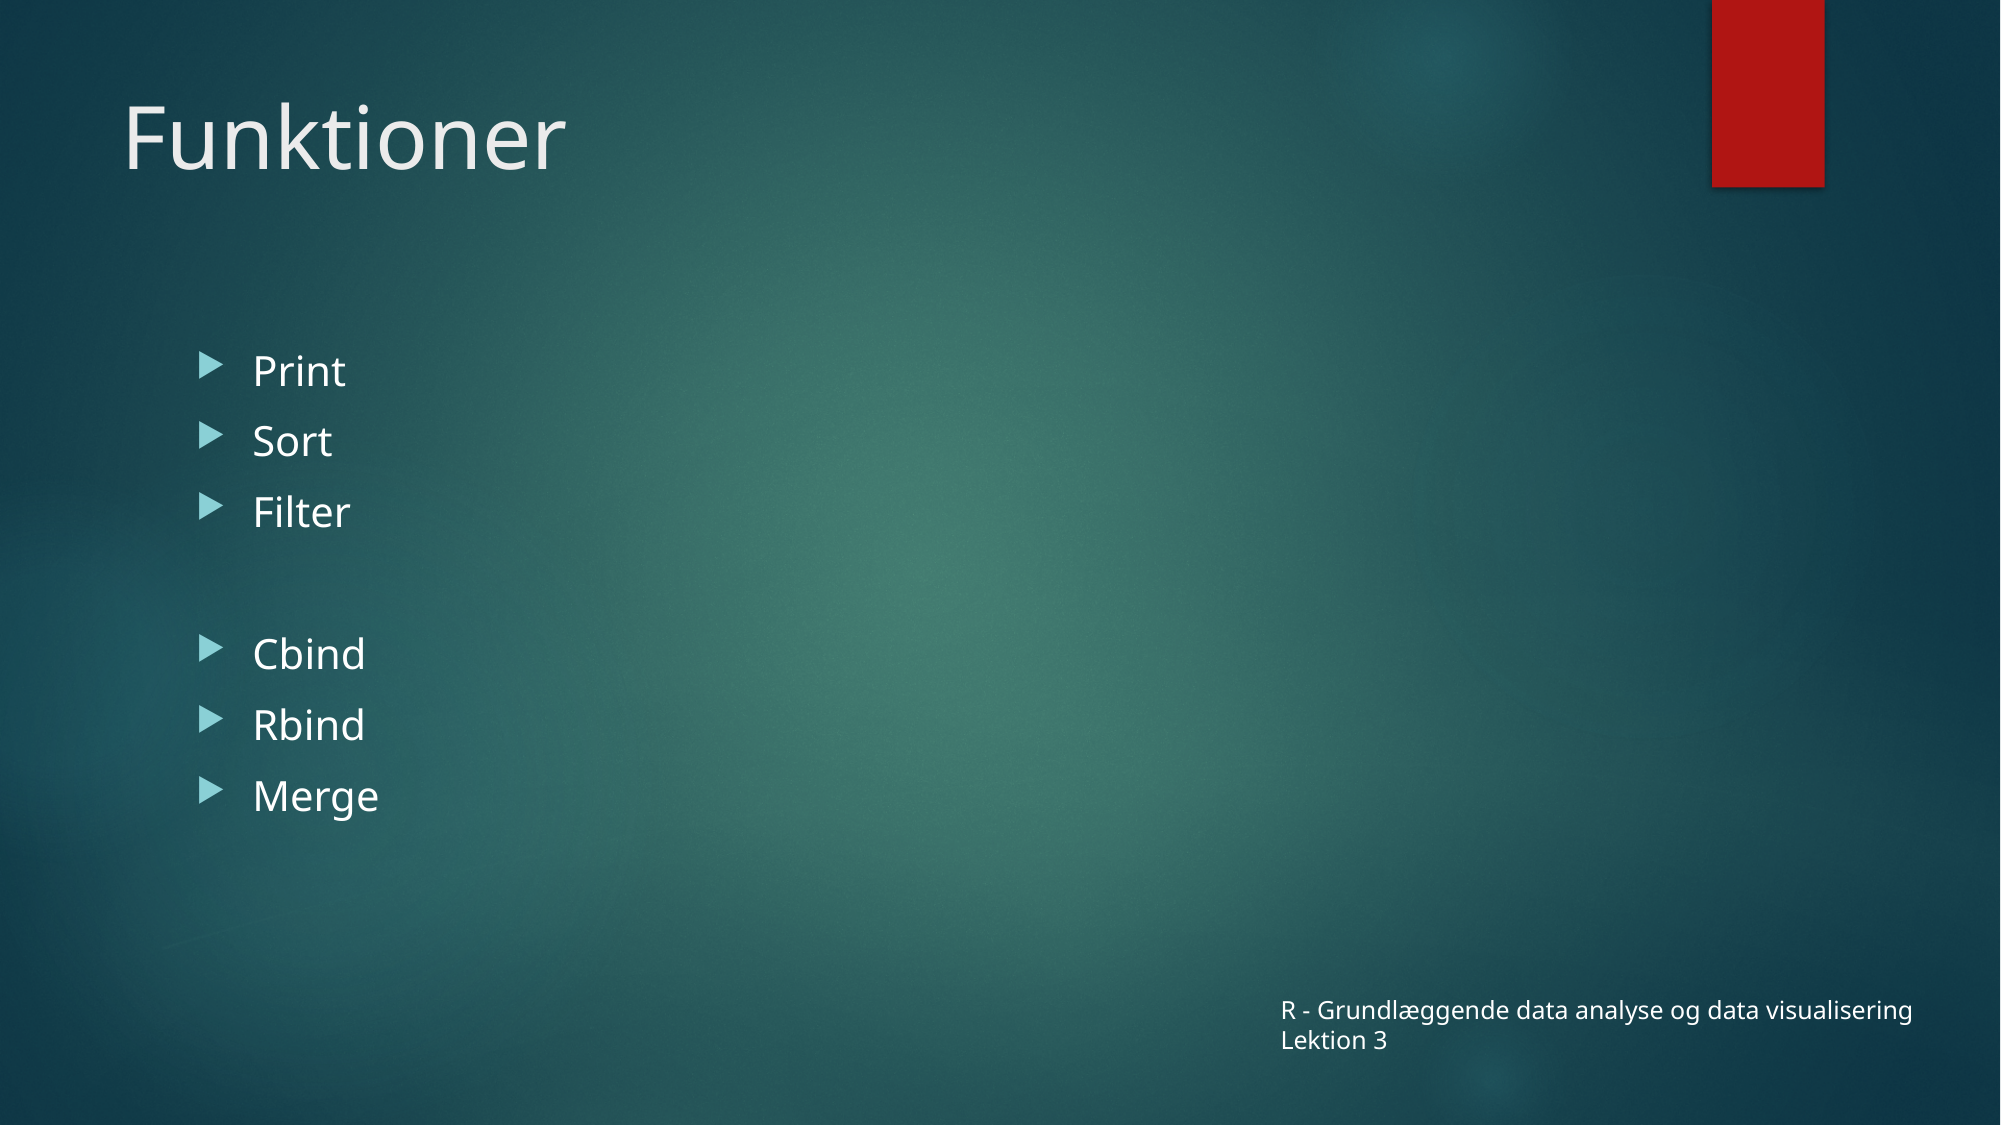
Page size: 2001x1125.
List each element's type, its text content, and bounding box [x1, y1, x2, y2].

text_box R - Grundlæggende data analyse og data visualisering Lektion 3 [1265, 987, 1974, 1062]
picture [0, 0, 2001, 1125]
title Funktioner [106, 74, 1649, 304]
list Print Sort Filter Cbind Rbind Merge [181, 336, 1649, 1025]
